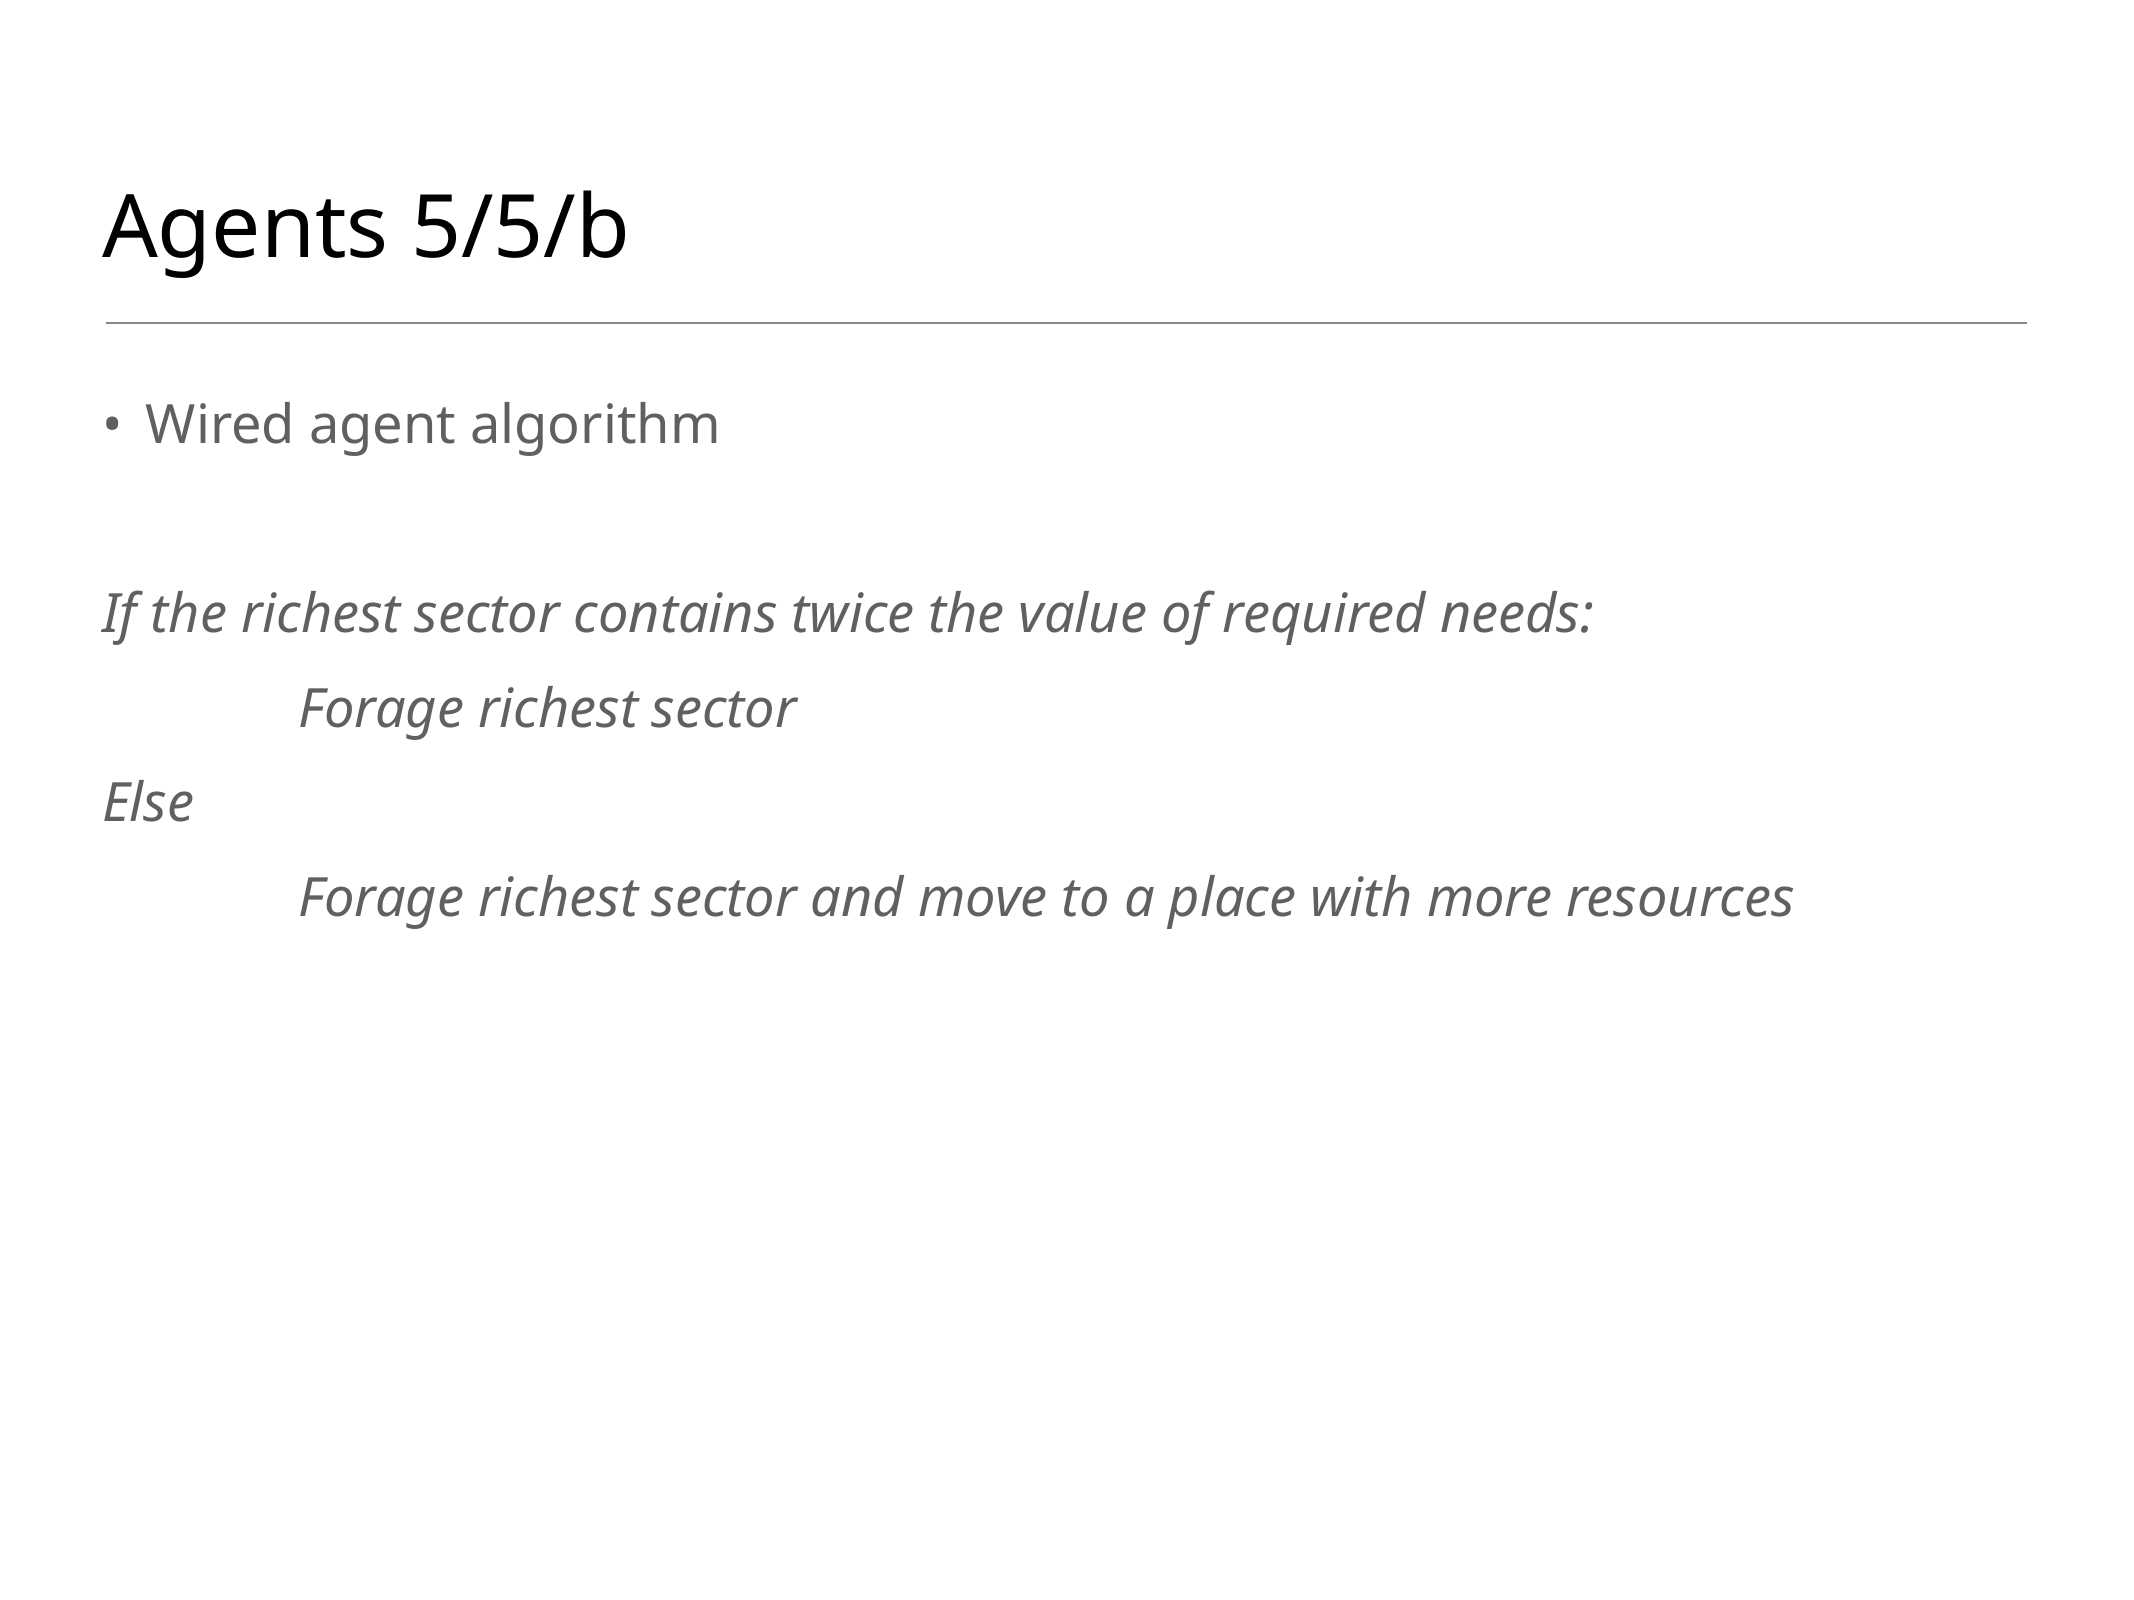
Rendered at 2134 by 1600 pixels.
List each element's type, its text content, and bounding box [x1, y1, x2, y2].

list Wired agent algorithm If the richest sector contains twice the value of required needs: Forage richest sector Else Forage richest sector and move to a place with more resources [93, 381, 2040, 1459]
title Agents 5/5/b [93, 54, 2040, 284]
